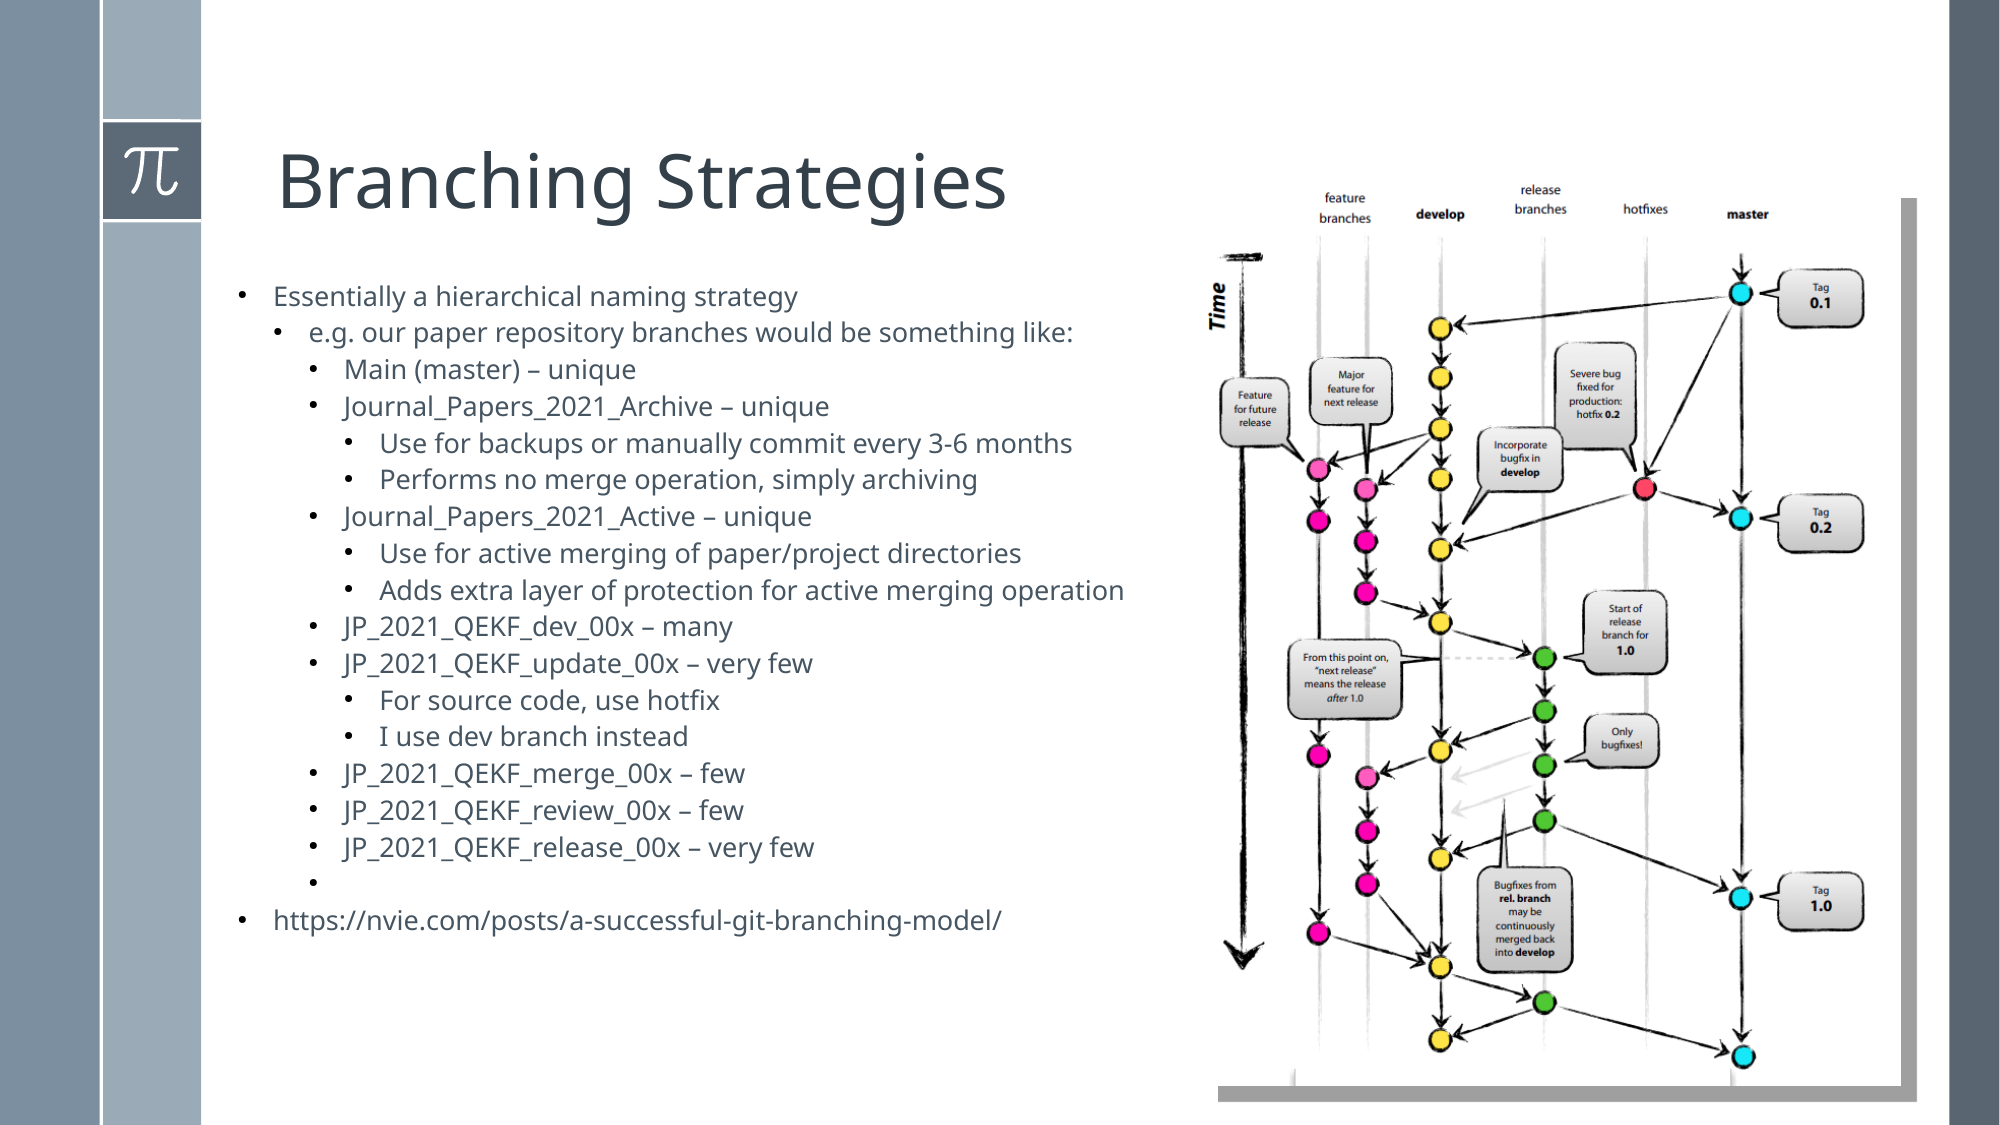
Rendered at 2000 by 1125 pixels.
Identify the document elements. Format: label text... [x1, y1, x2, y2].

text_box Branching Strategies [261, 29, 1867, 233]
picture [1200, 179, 1901, 1086]
text_box Essentially a hierarchical naming strategy e.g. our paper repository branches would be something like: Main (master) – unique Journal_Papers_2021_Archive – unique Use for backups or manually commit every 3-6 months Performs no merge operation, simply archiving Journal_Papers_2021_Active – unique Use for active merging of paper/project directories Adds extra layer of protection for active merging operation JP_2021_QEKF_dev_00x – many JP_2021_QEKF_update_00x – very few For source code, use hotfix I use dev branch instead JP_2021_QEKF_merge_00x – few JP_2021_QEKF_review_00x – few JP_2021_QEKF_release_00x – very few https://nvie.com/posts/a-successful-git-branching-model/ [222, 270, 1141, 879]
